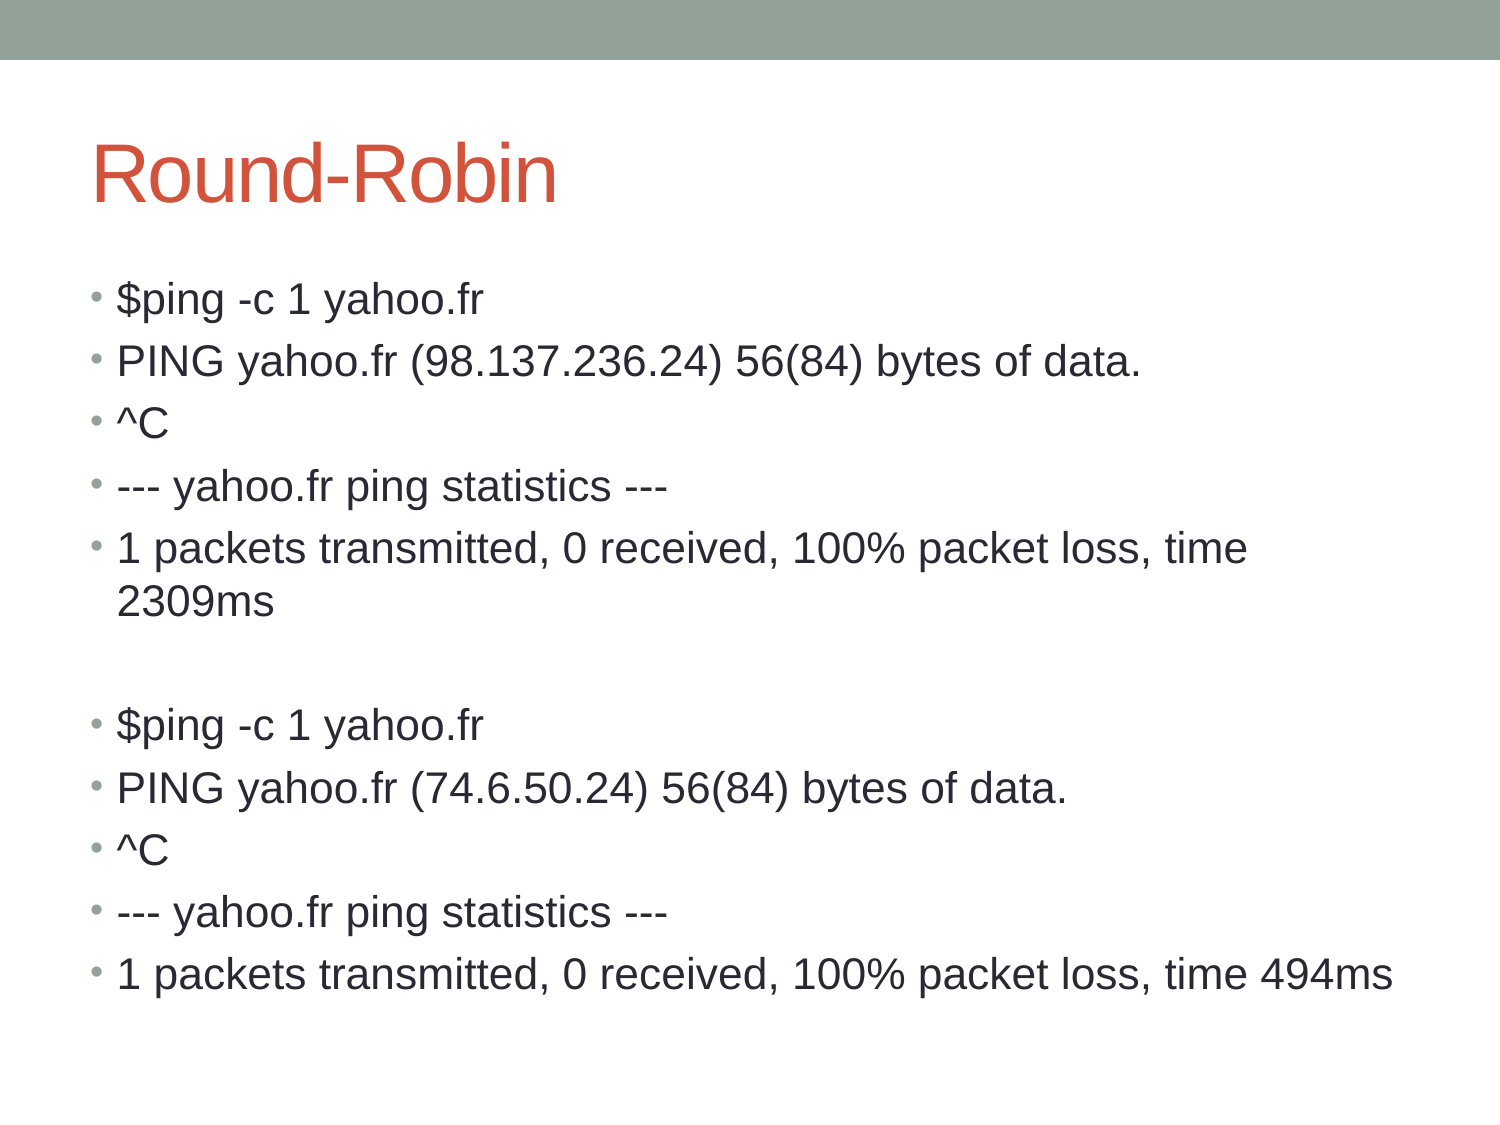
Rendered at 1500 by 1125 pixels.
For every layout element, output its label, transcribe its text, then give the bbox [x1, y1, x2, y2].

title Round-Robin [75, 87, 1425, 250]
list $ping -c 1 yahoo.fr PING yahoo.fr (98.137.236.24) 56(84) bytes of data. ^C --- yahoo.fr ping statistics --- 1 packets transmitted, 0 received, 100% packet loss, time 2309ms $ping -c 1 yahoo.fr PING yahoo.fr (74.6.50.24) 56(84) bytes of data. ^C --- yahoo.fr ping statistics --- 1 packets transmitted, 0 received, 100% packet loss, time 494ms [75, 262, 1425, 1063]
